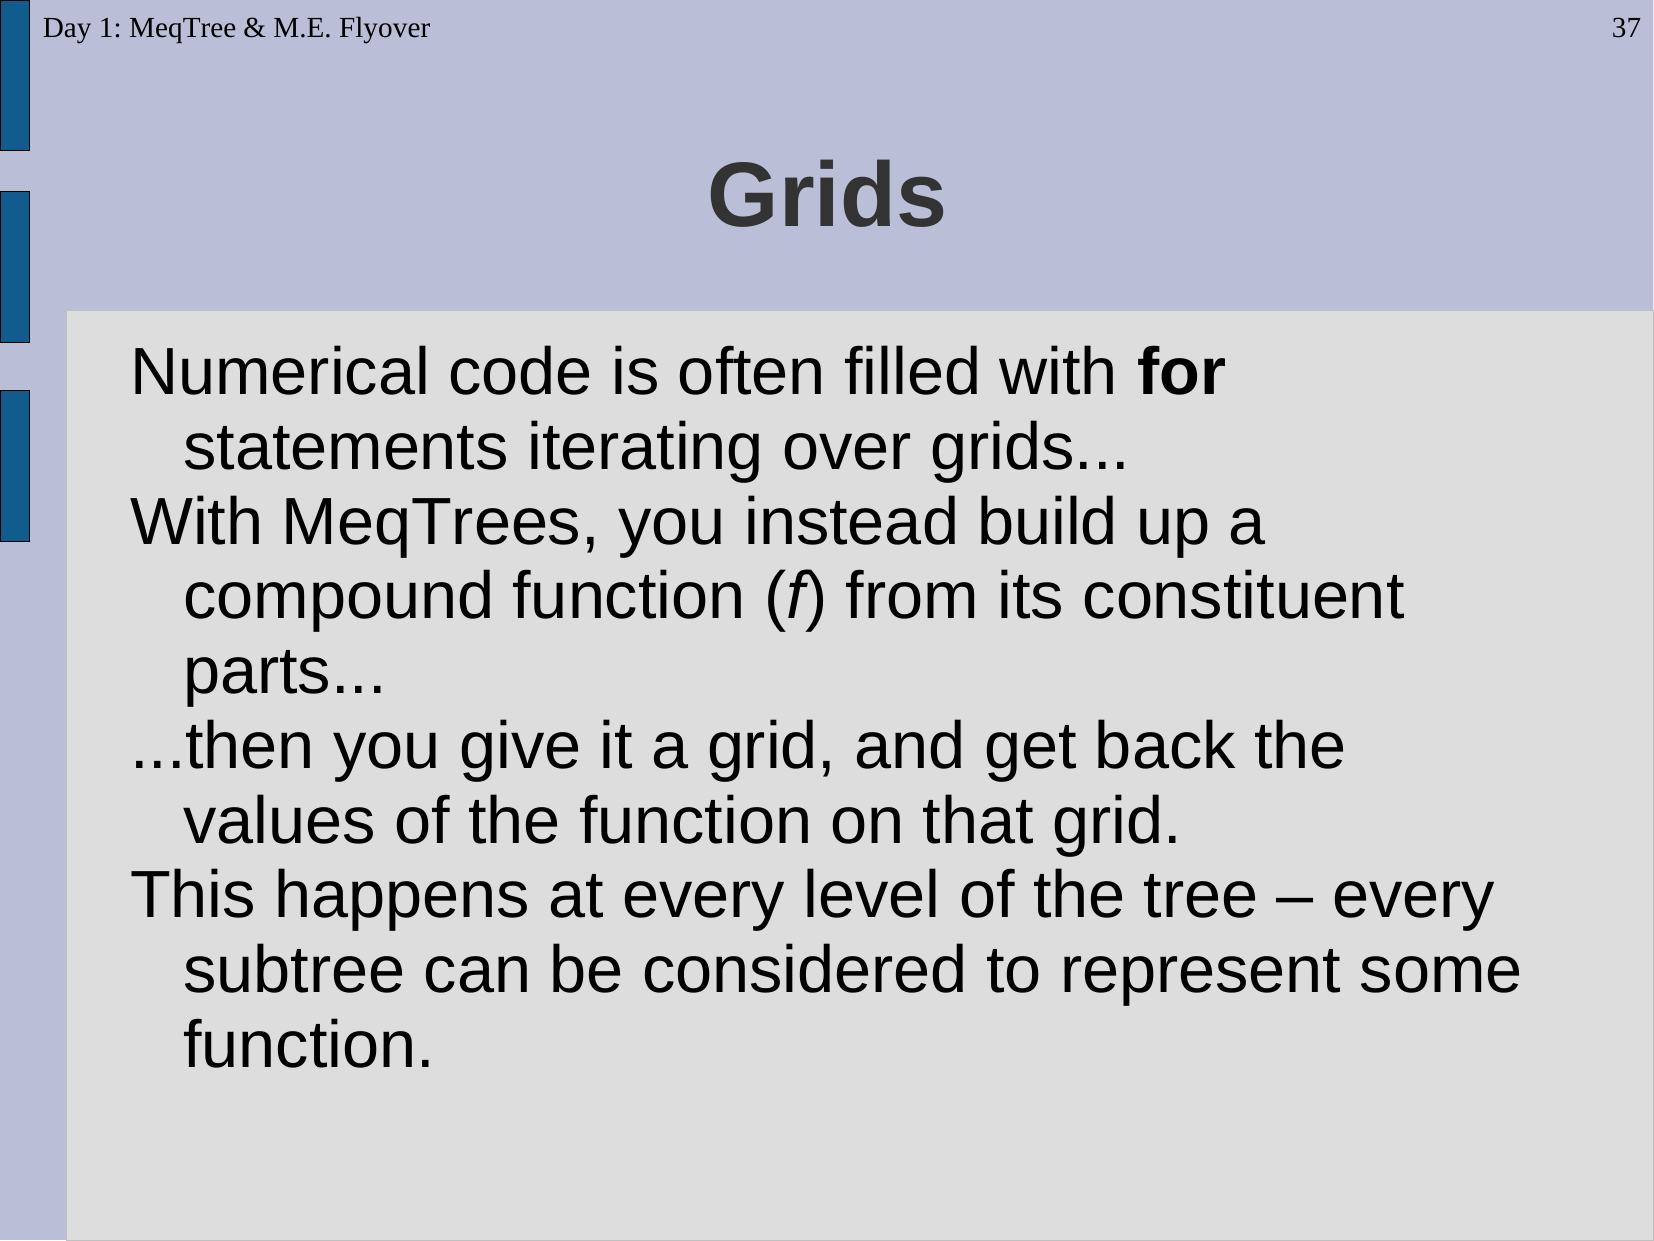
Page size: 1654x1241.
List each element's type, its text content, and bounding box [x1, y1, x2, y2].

title Grids [121, 91, 1534, 299]
list Numerical code is often filled with for statements iterating over grids... With MeqTrees, you instead build up a compound function (f) from its constituent parts... ...then you give it a grid, and get back the values of the function on that grid. This happens at every level of the tree – every subtree can be considered to represent some function. [112, 334, 1525, 1112]
